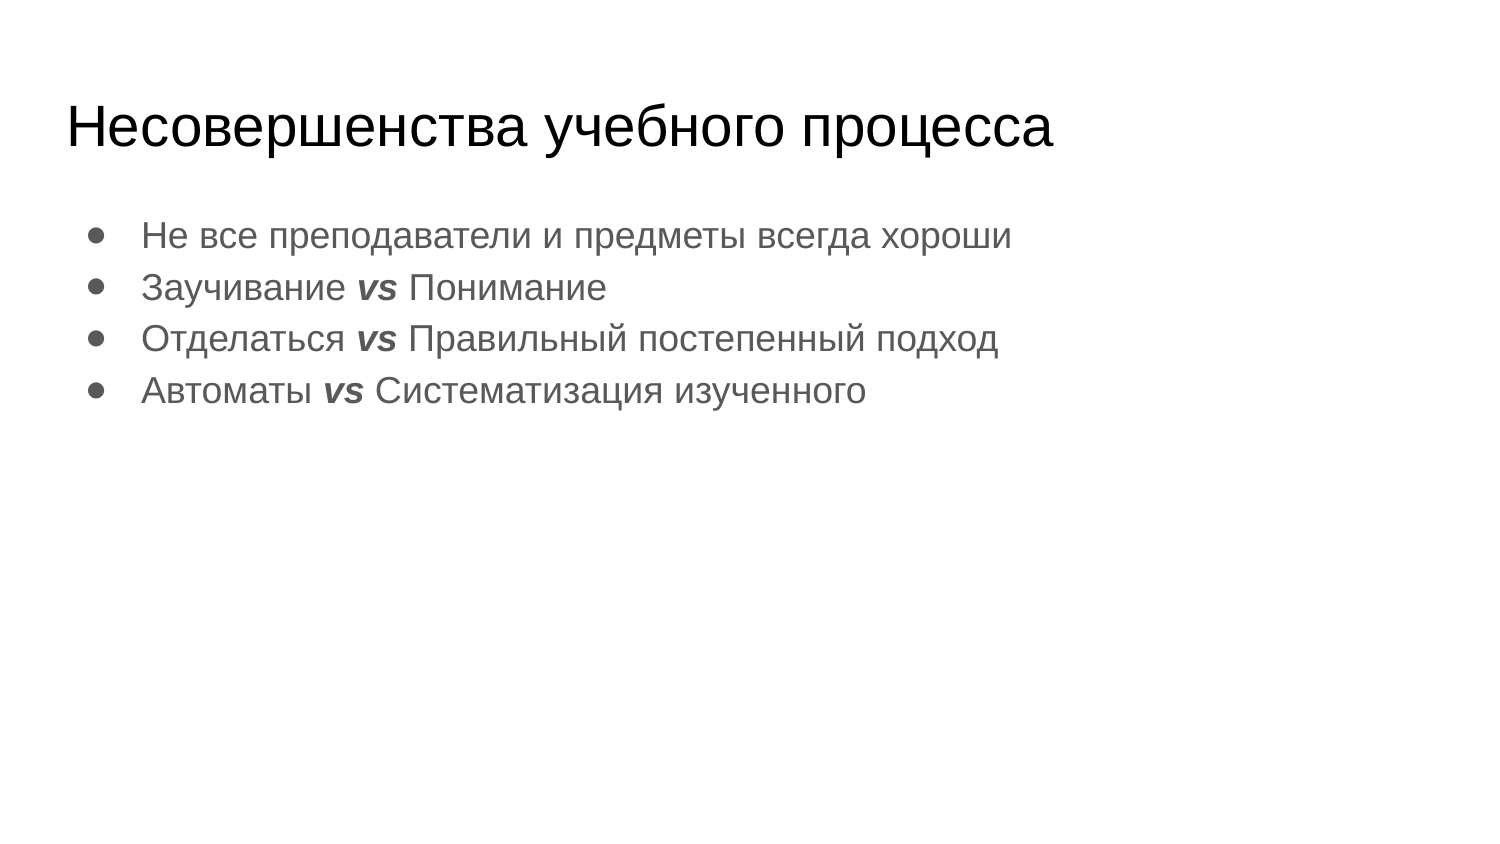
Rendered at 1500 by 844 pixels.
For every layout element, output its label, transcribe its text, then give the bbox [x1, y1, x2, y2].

list Не все преподаватели и предметы всегда хороши Заучивание vs Понимание Отделаться vs Правильный постепенный подход Автоматы vs Систематизация изученного [51, 189, 1449, 750]
title Несовершенства учебного процесса [51, 72, 1449, 167]
